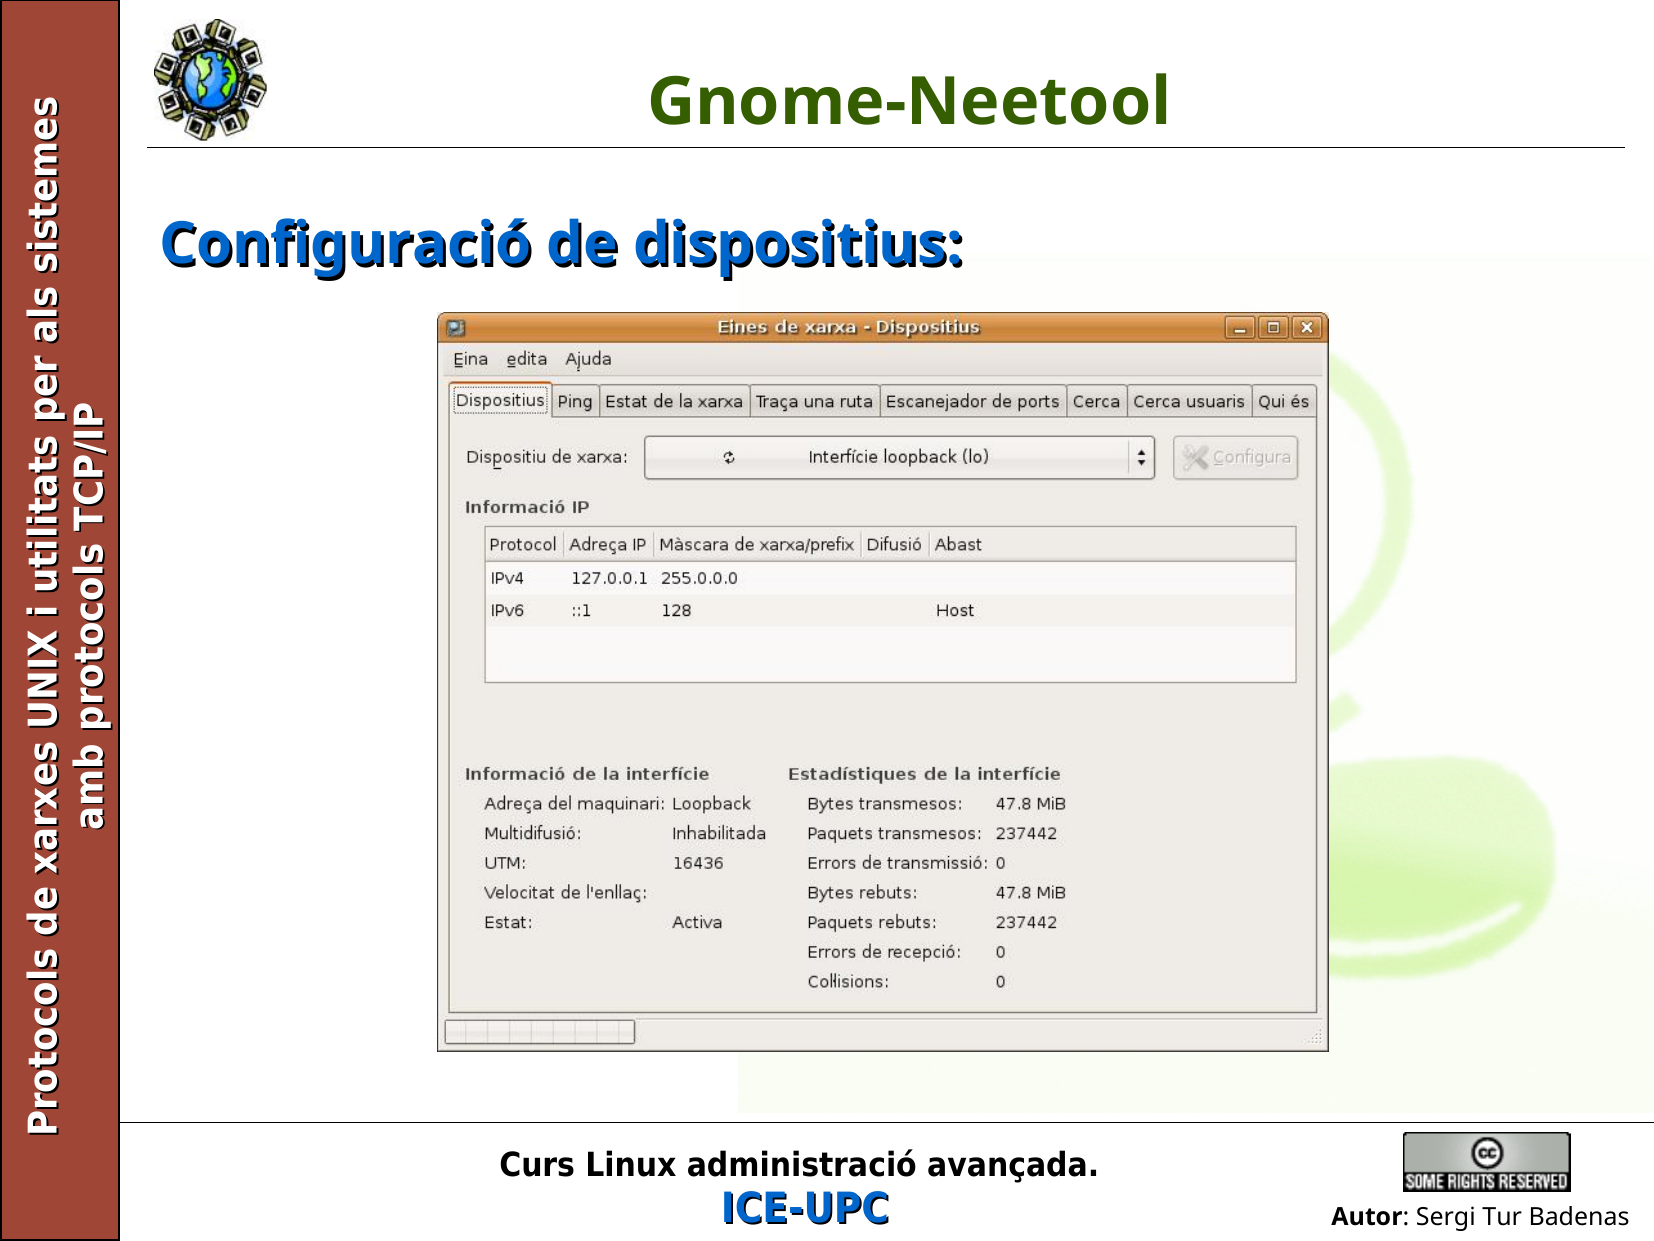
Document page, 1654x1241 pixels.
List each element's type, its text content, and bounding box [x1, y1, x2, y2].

picture [437, 252, 1654, 1113]
title Gnome-Neetool [165, 49, 1654, 148]
list Configuració de dispositius: [141, 201, 1630, 1052]
picture [154, 19, 268, 142]
picture [1403, 1132, 1571, 1192]
